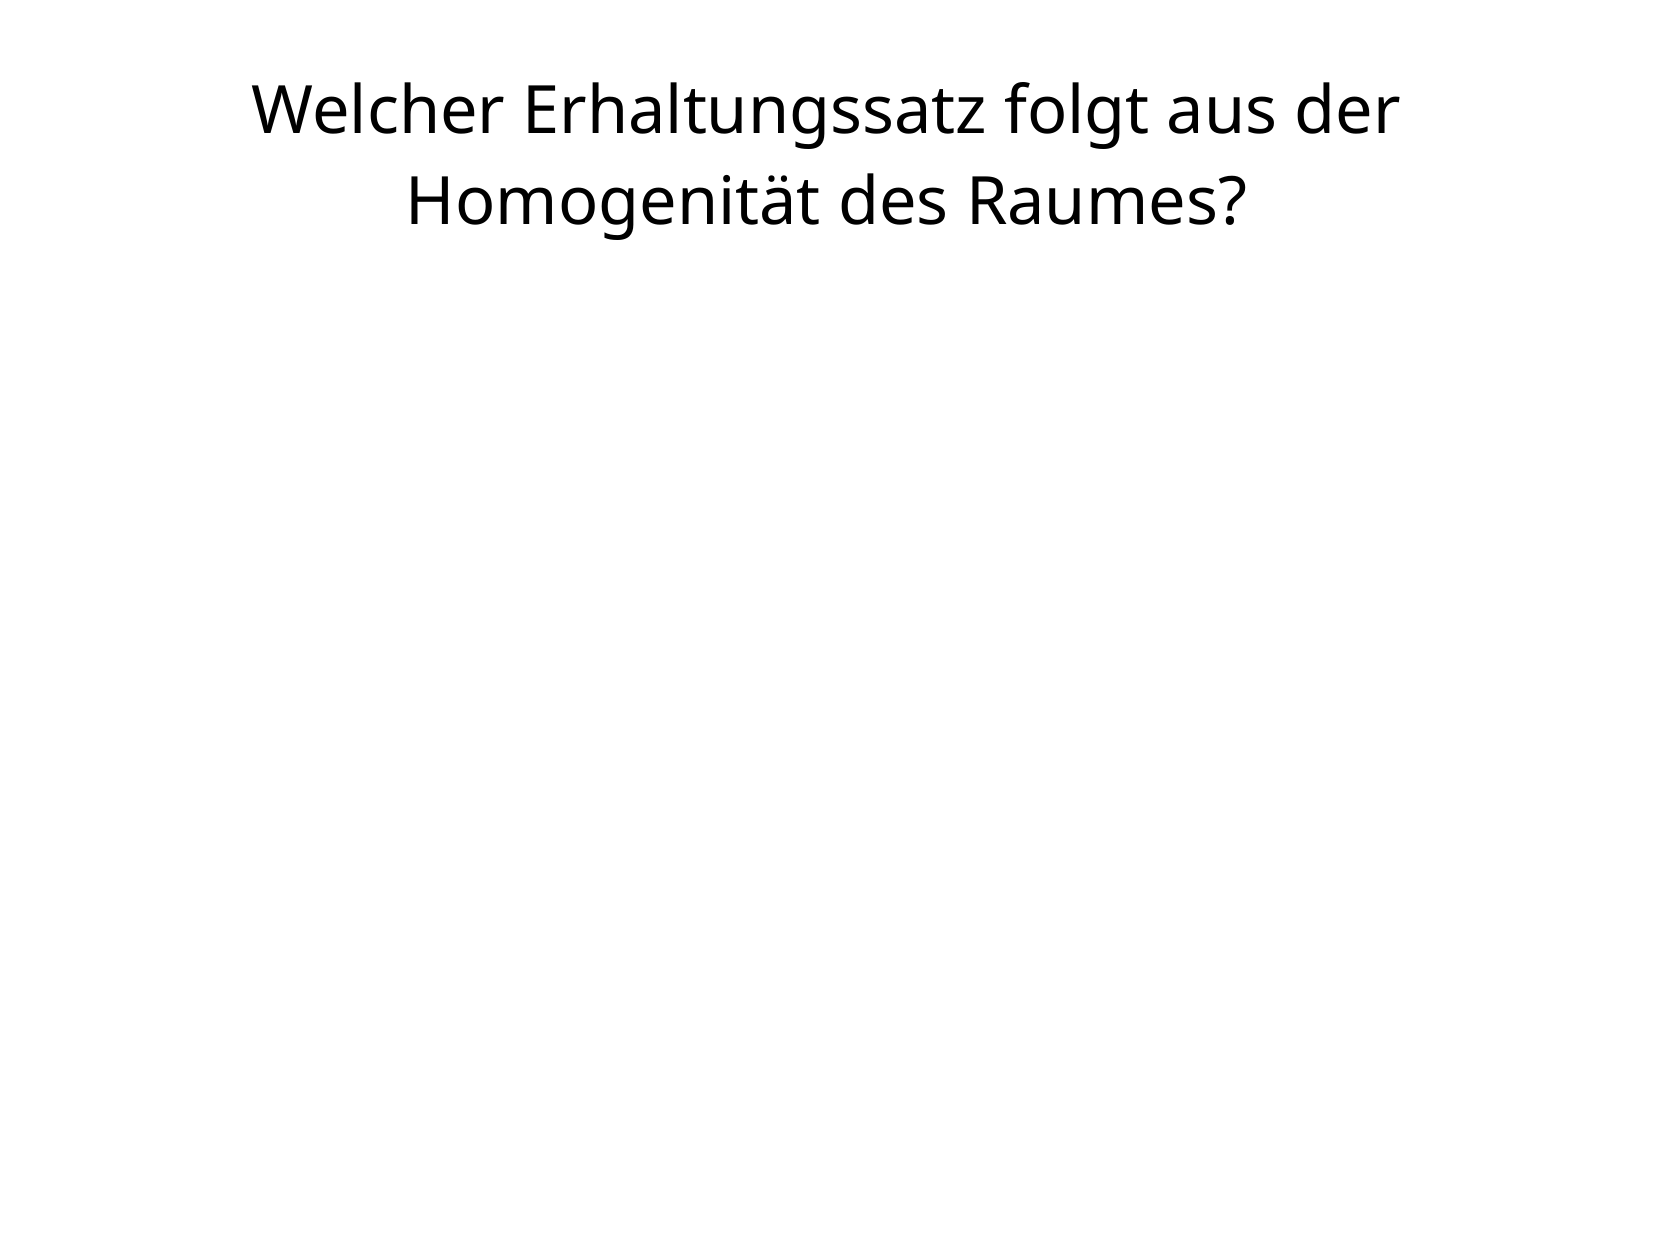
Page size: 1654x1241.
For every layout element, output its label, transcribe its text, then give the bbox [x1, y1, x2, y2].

title Welcher Erhaltungssatz folgt aus der Homogenität des Raumes? [82, 49, 1571, 257]
